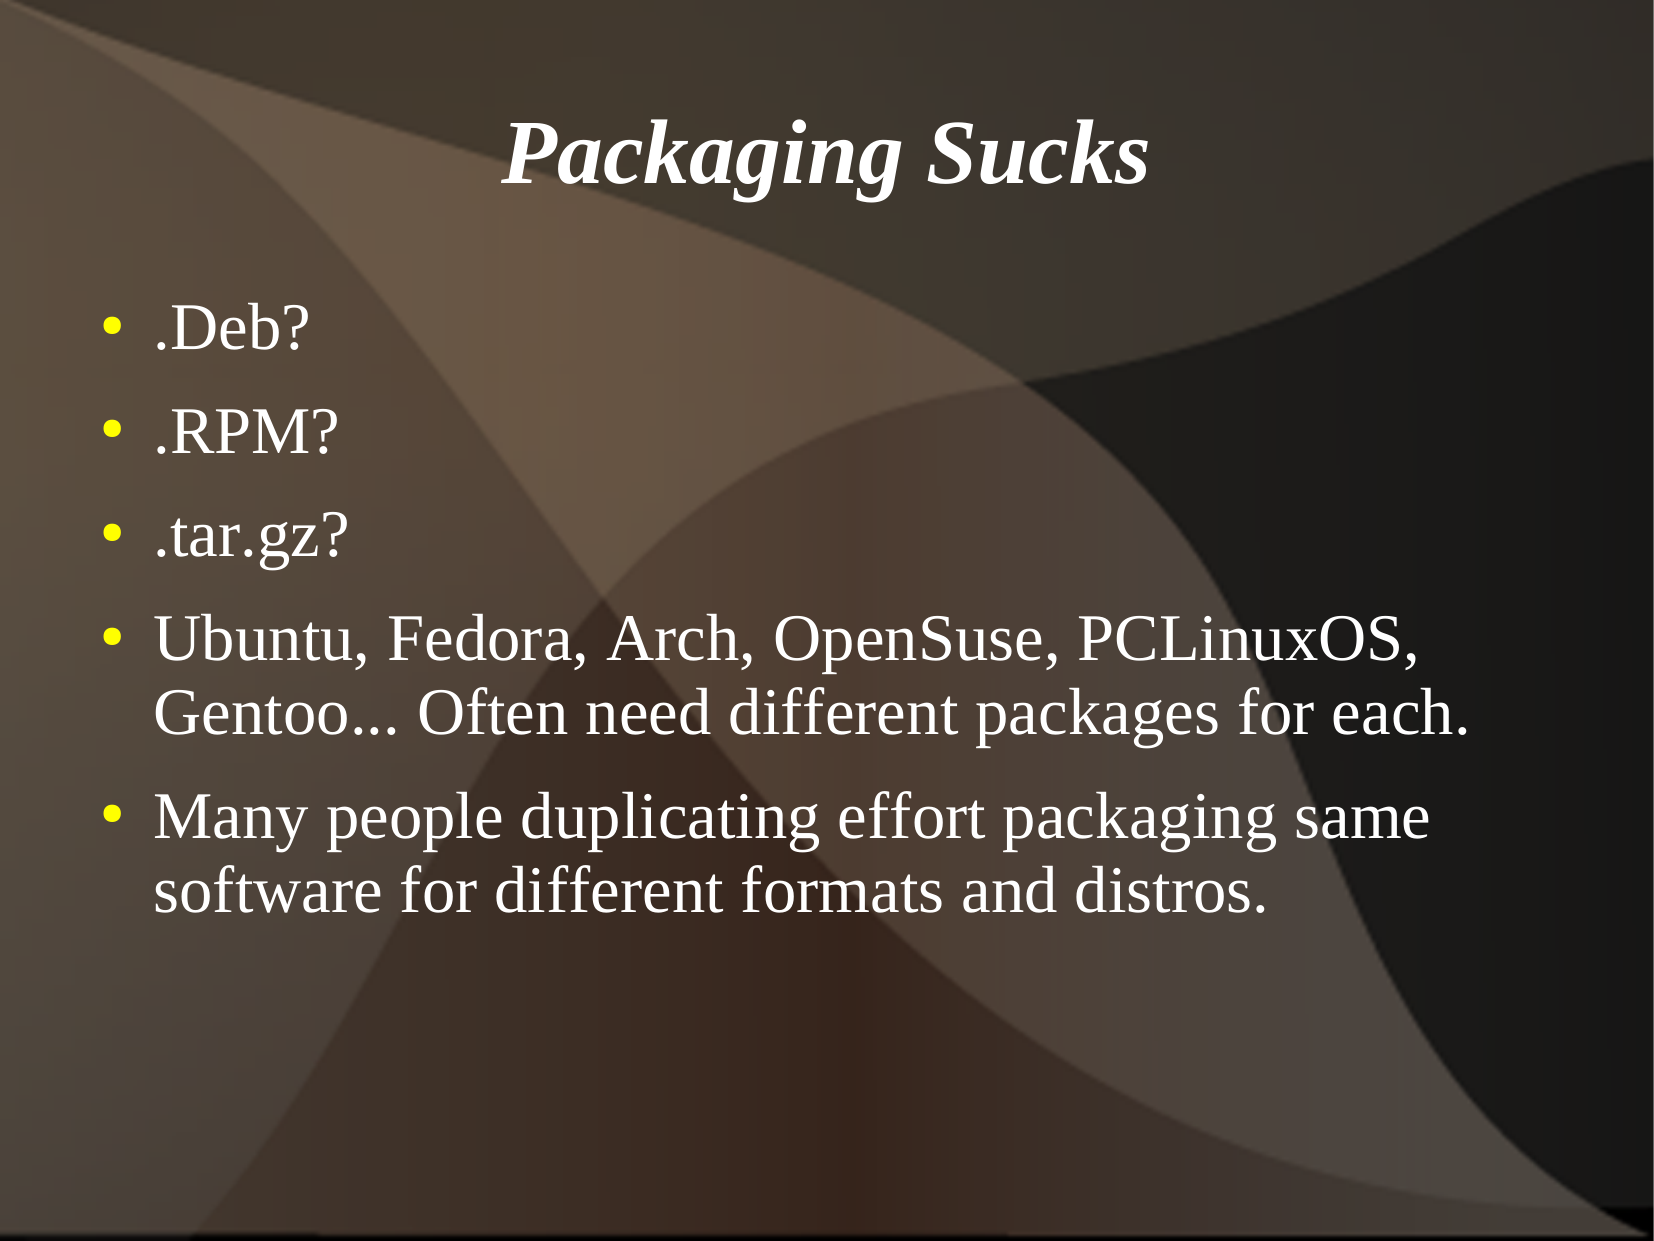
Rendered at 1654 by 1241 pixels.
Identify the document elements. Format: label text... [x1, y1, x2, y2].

title Packaging Sucks [82, 56, 1571, 250]
list .Deb? .RPM? .tar.gz? Ubuntu, Fedora, Arch, OpenSuse, PCLinuxOS, Gentoo... Often need different packages for each. Many people duplicating effort packaging same software for different formats and distros. [82, 290, 1571, 1094]
picture [0, 0, 1654, 1241]
